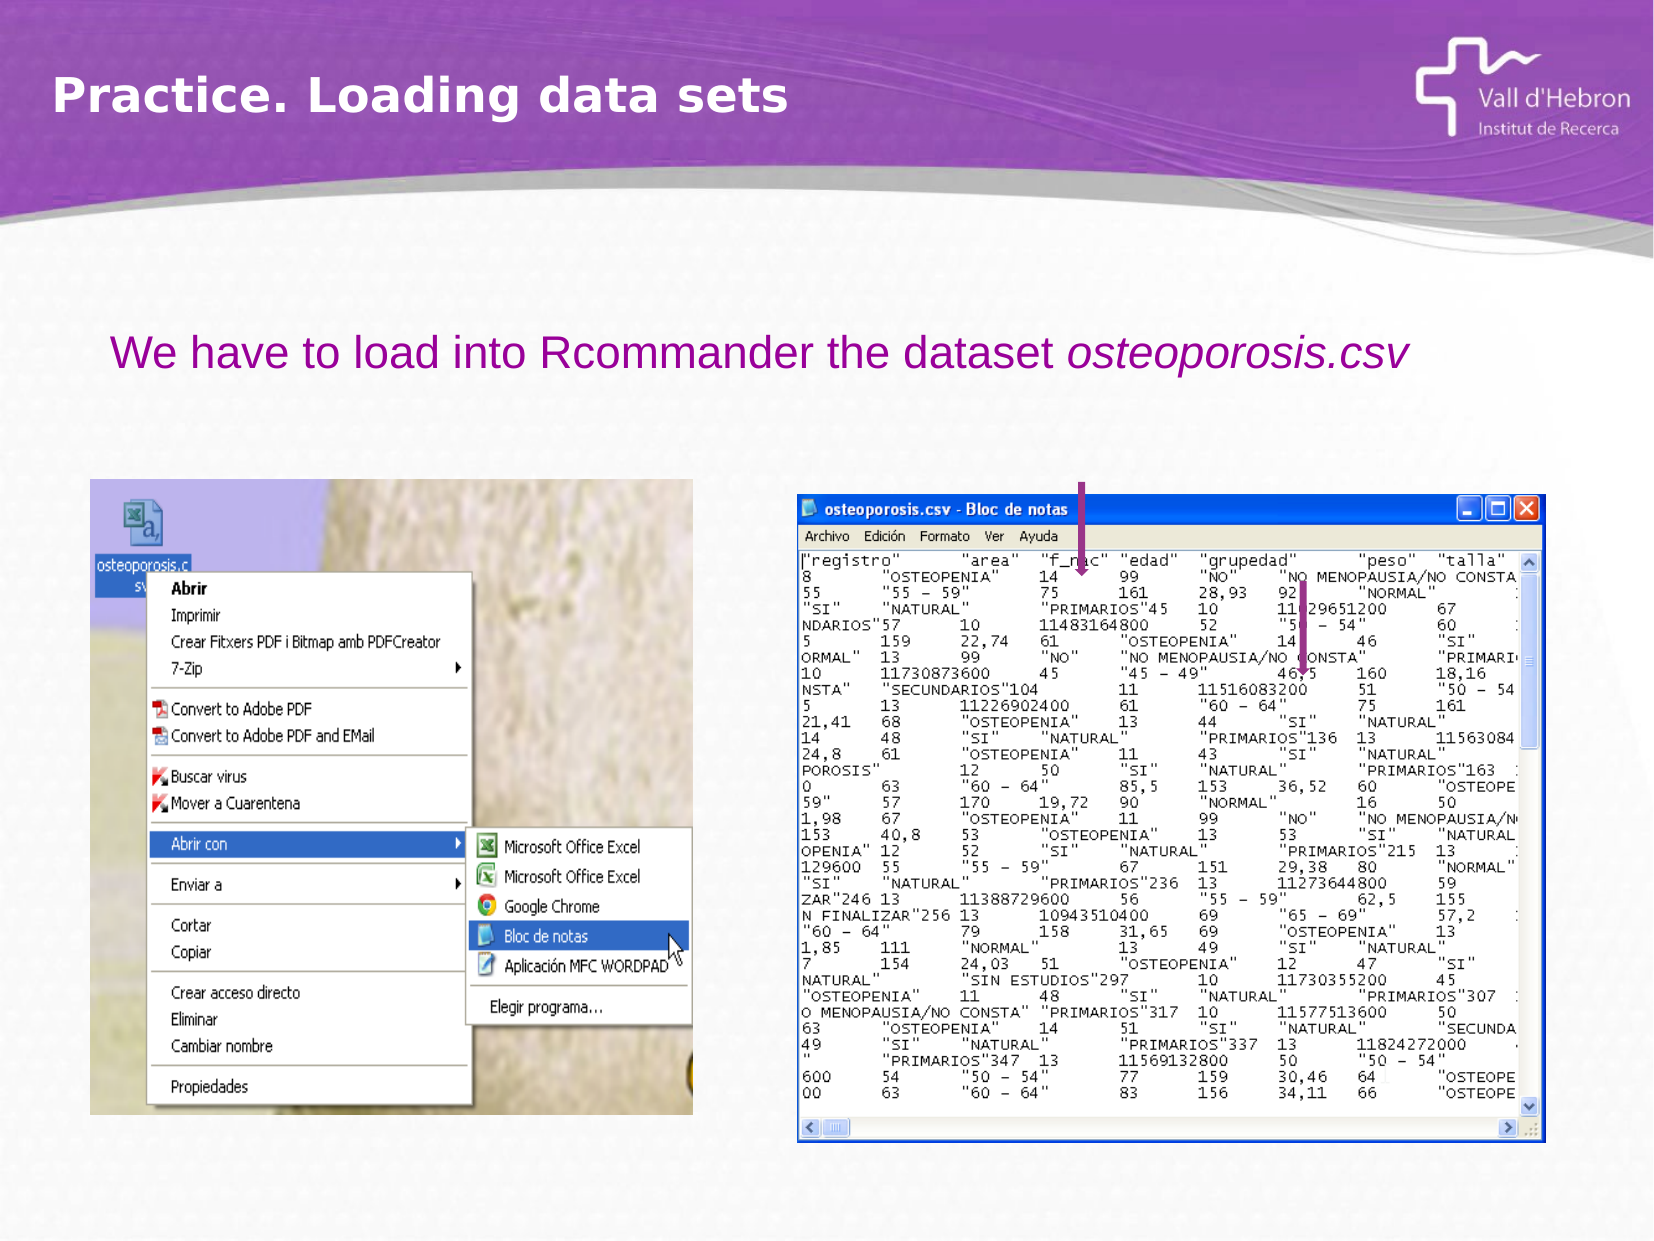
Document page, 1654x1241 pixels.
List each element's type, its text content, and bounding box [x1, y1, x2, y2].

text_box Practice. Loading data sets [51, 67, 791, 134]
text_box [1074, 481, 1089, 577]
text_box We have to load into Rcommander the dataset osteoporosis.csv [94, 315, 1501, 385]
picture [0, 0, 1654, 1241]
text_box [1296, 581, 1311, 676]
